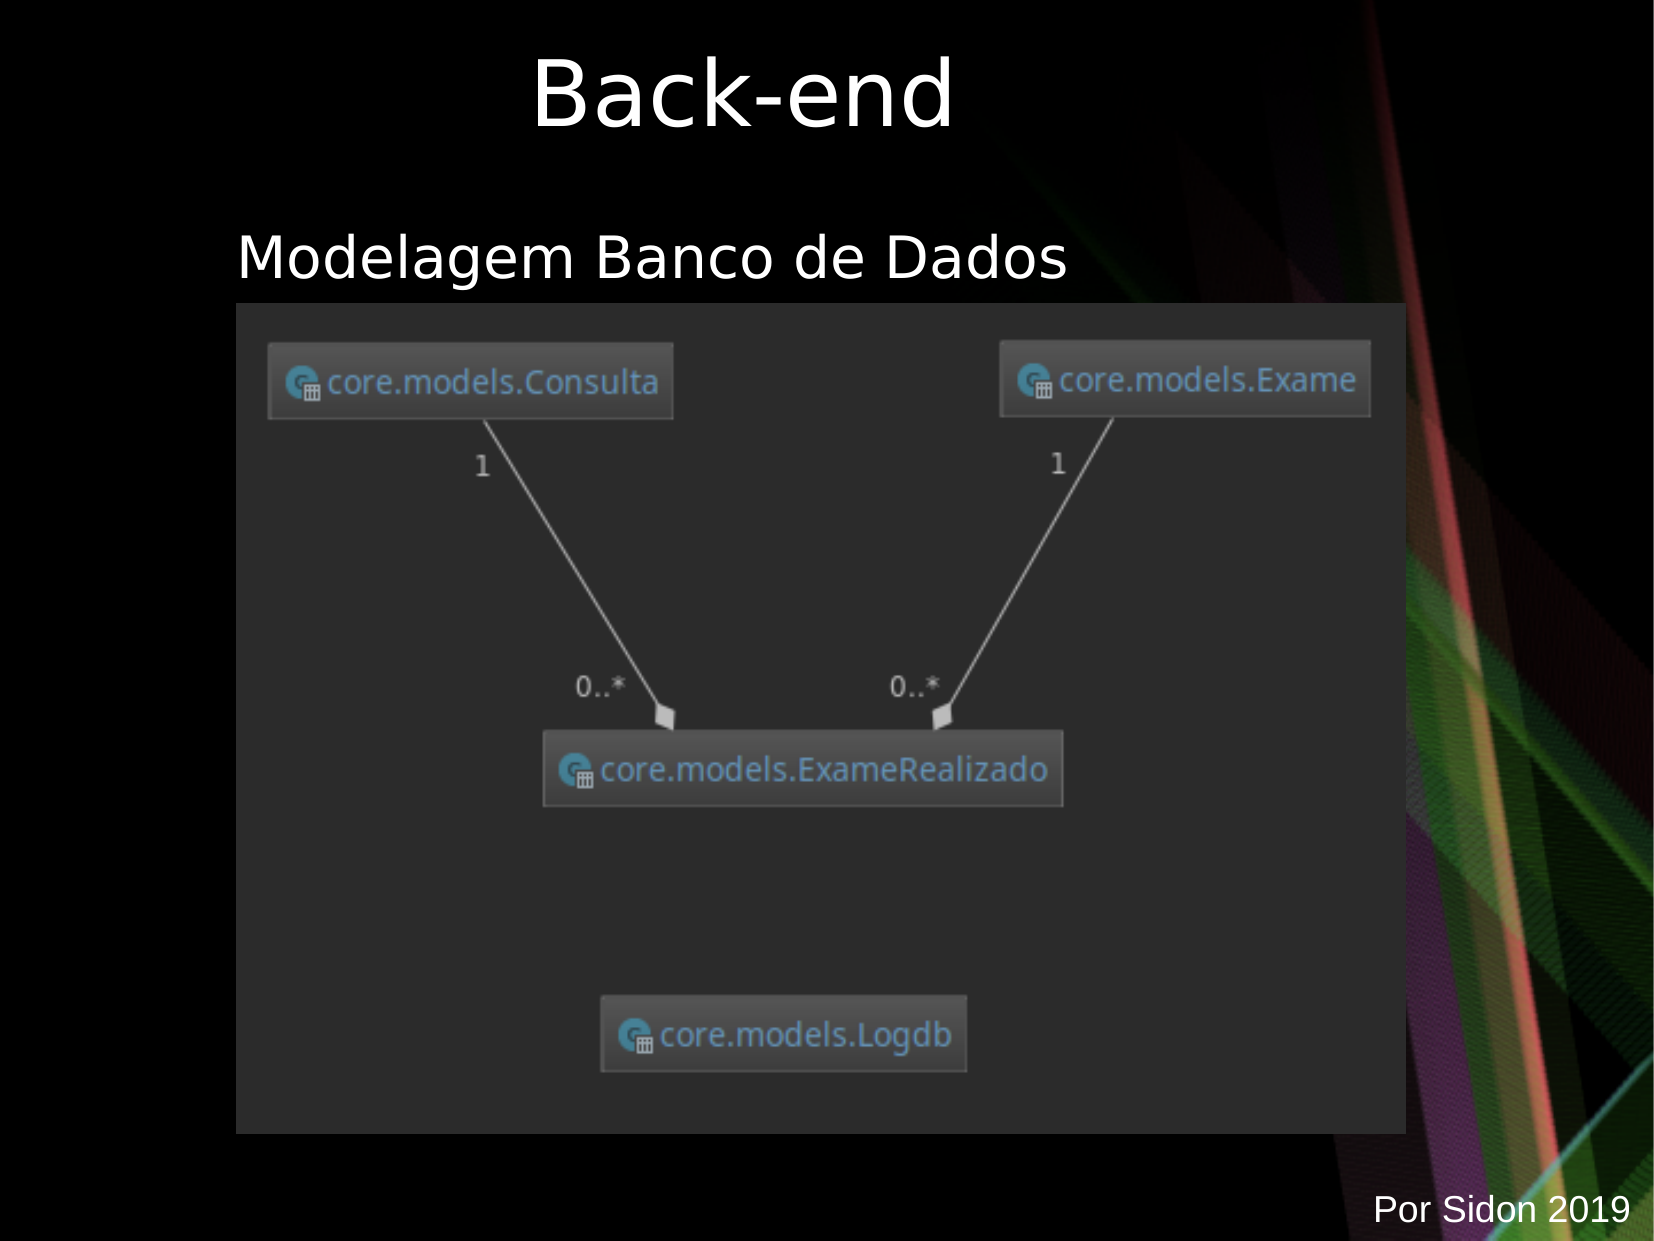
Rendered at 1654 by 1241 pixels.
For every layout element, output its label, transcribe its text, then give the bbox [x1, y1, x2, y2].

text_box Por Sidon 2019 [1358, 1181, 1646, 1238]
title Modelagem Banco de Dados [236, 218, 1075, 298]
picture [0, 0, 1654, 1241]
title Back-end [519, 35, 969, 154]
